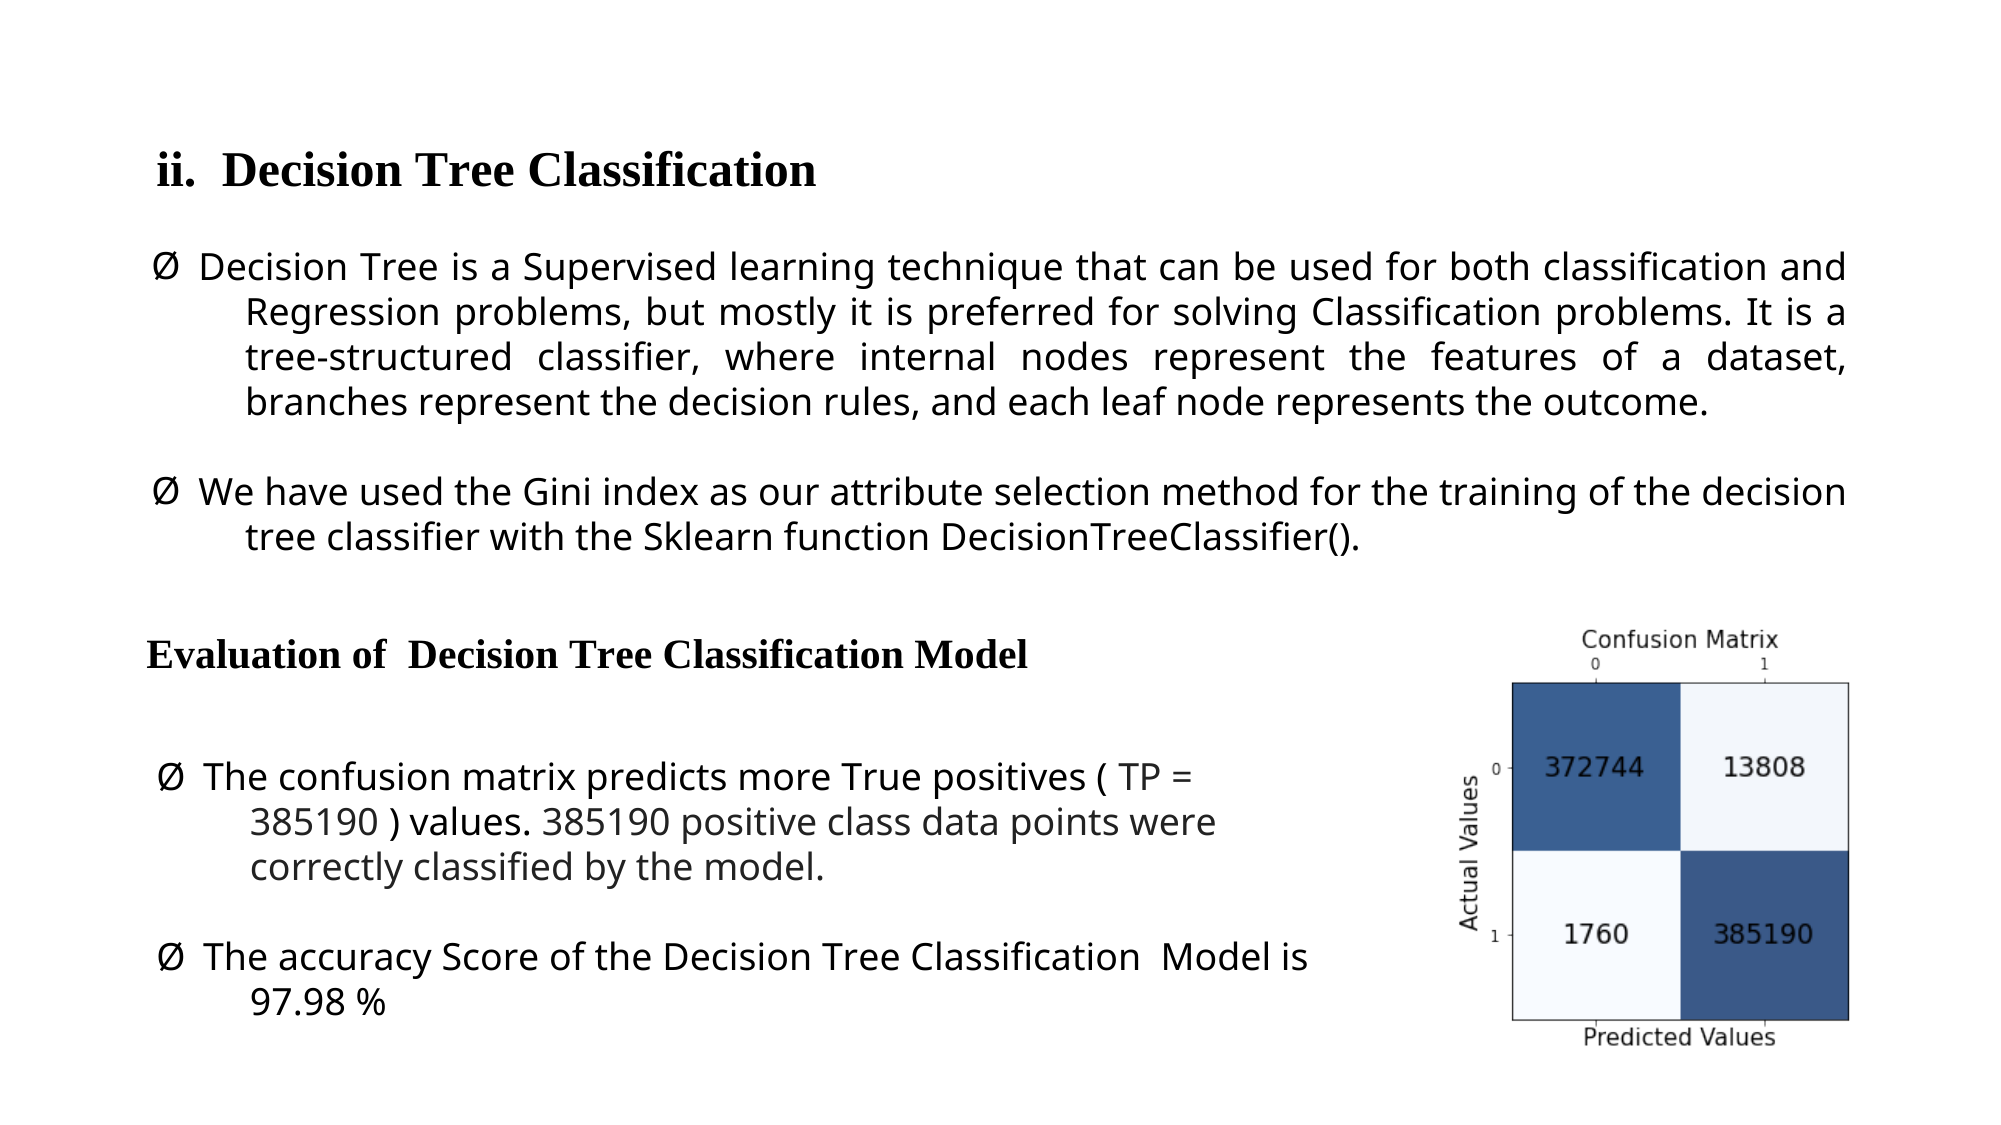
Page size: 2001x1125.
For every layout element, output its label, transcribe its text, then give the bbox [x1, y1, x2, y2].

text_box The confusion matrix predicts more True positives ( TP = 385190 ) values. 385190 positive class data points were correctly classified by the model. The accuracy Score of the Decision Tree Classification Model is 97.98 % [141, 745, 1361, 989]
text_box Decision Tree is a Supervised learning technique that can be used for both classification and Regression problems, but mostly it is preferred for solving Classification problems. It is a tree-structured classifier, where internal nodes represent the features of a dataset, branches represent the decision rules, and each leaf node represents the outcome. We have used the Gini index as our attribute selection method for the training of the decision tree classifier with the Sklearn function DecisionTreeClassifier(). [136, 235, 1864, 569]
text_box Decision Tree Classification [141, 128, 978, 205]
picture [1450, 619, 1859, 1060]
text_box Evaluation of Decision Tree Classification Model [131, 619, 1432, 685]
